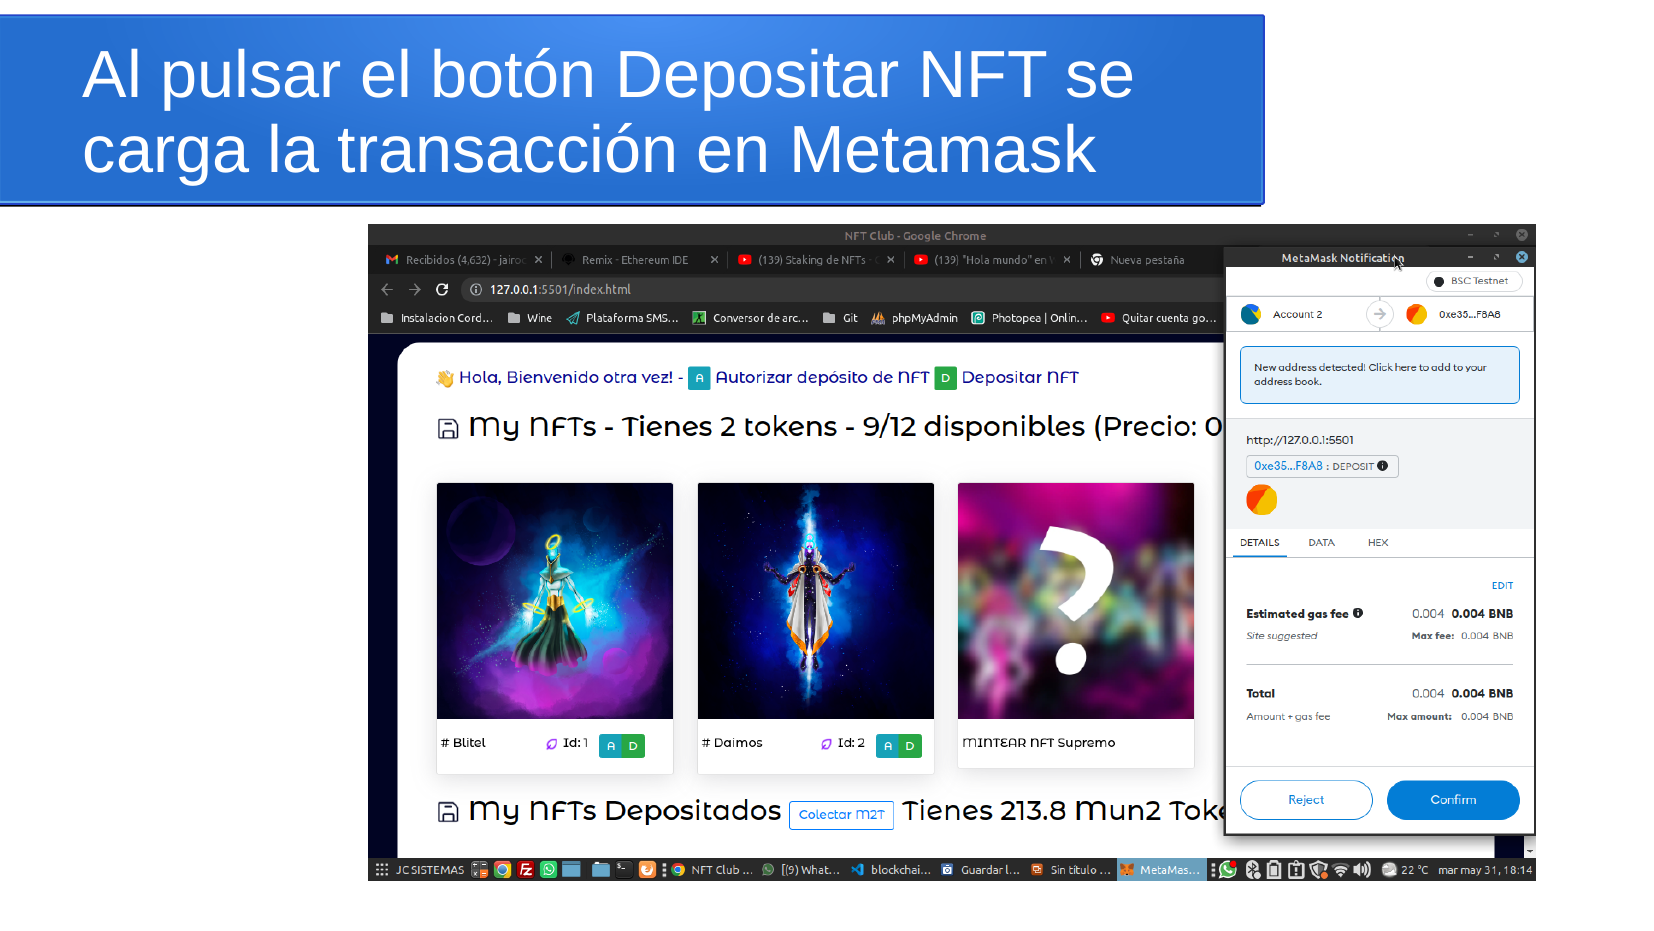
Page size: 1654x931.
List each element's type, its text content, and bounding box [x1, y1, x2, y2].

title Al pulsar el botón Depositar NFT se carga la transacción en Metamask [82, 35, 1235, 189]
picture [368, 224, 1536, 881]
